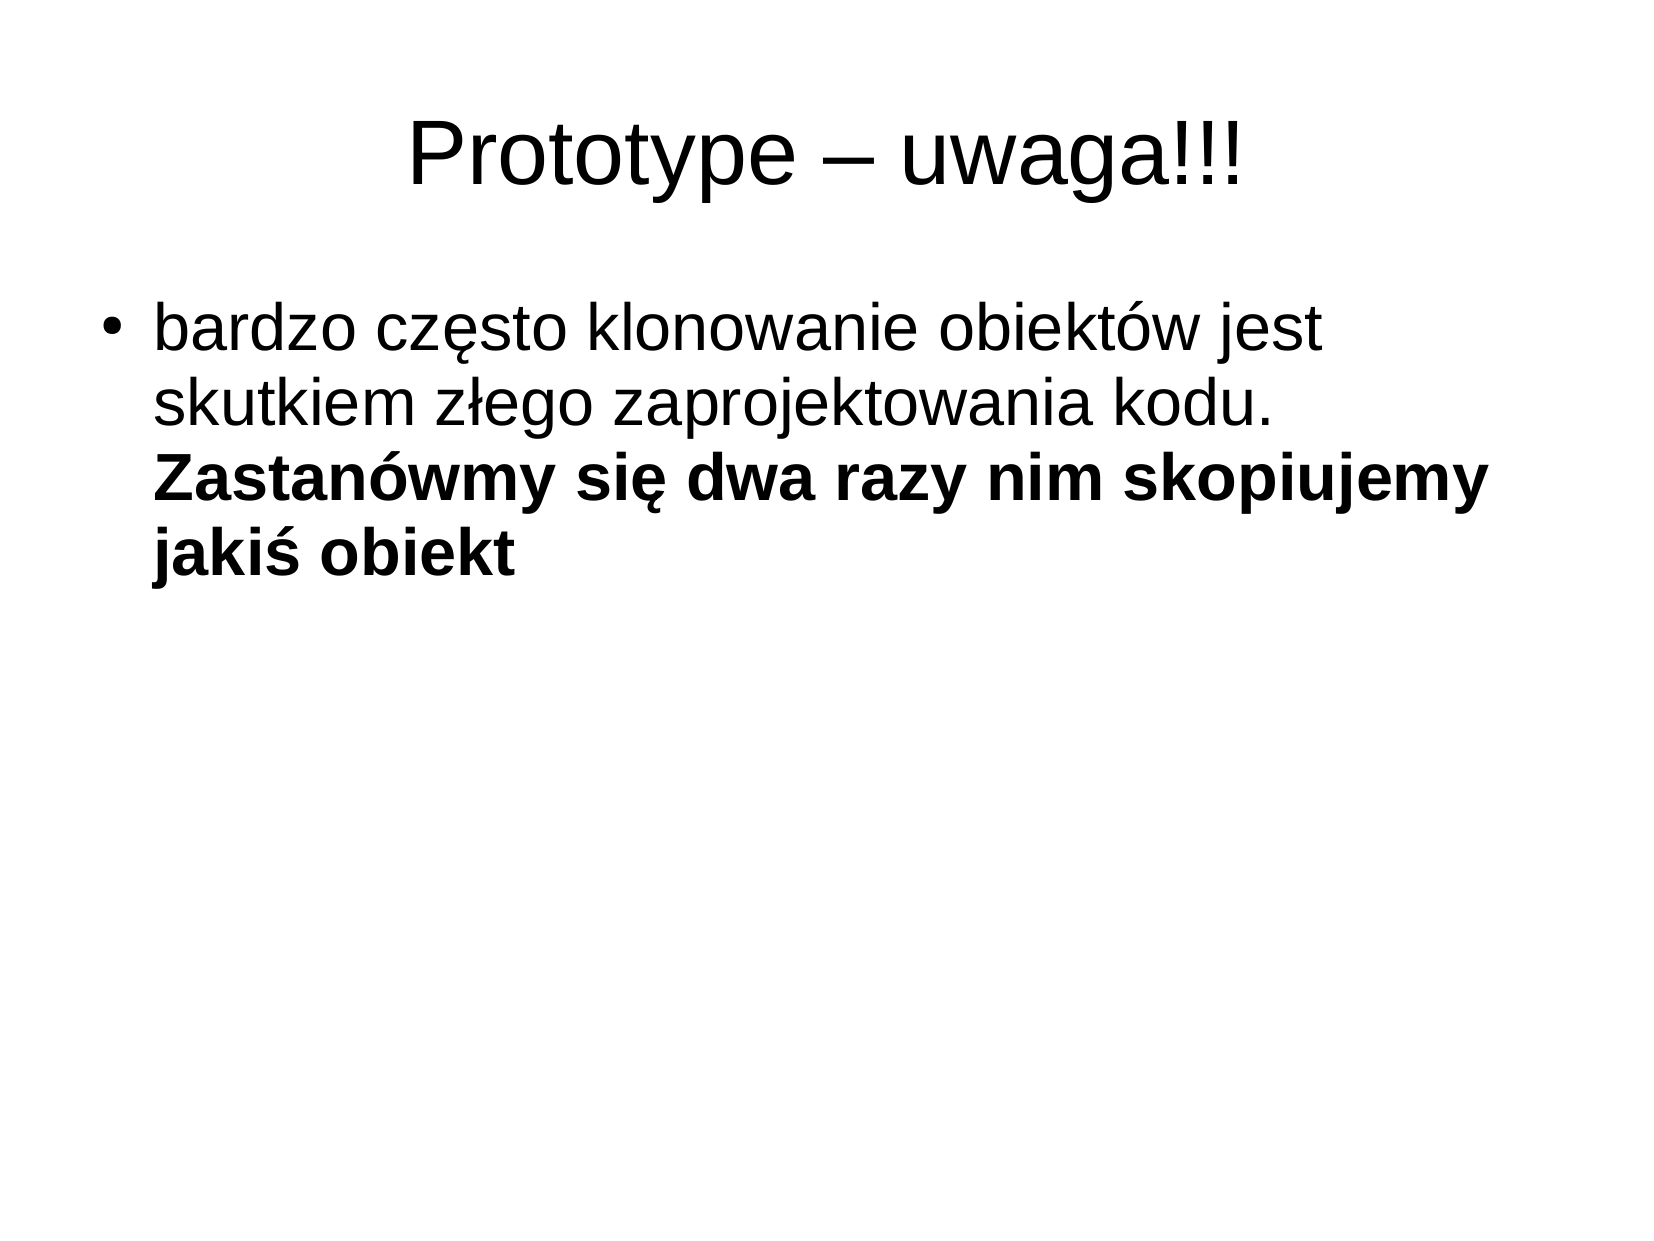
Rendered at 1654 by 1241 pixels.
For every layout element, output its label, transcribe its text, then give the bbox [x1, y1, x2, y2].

title Prototype – uwaga!!! [82, 49, 1571, 257]
list bardzo często klonowanie obiektów jest skutkiem złego zaprojektowania kodu. Zastanówmy się dwa razy nim skopiujemy jakiś obiekt [82, 290, 1571, 1010]
